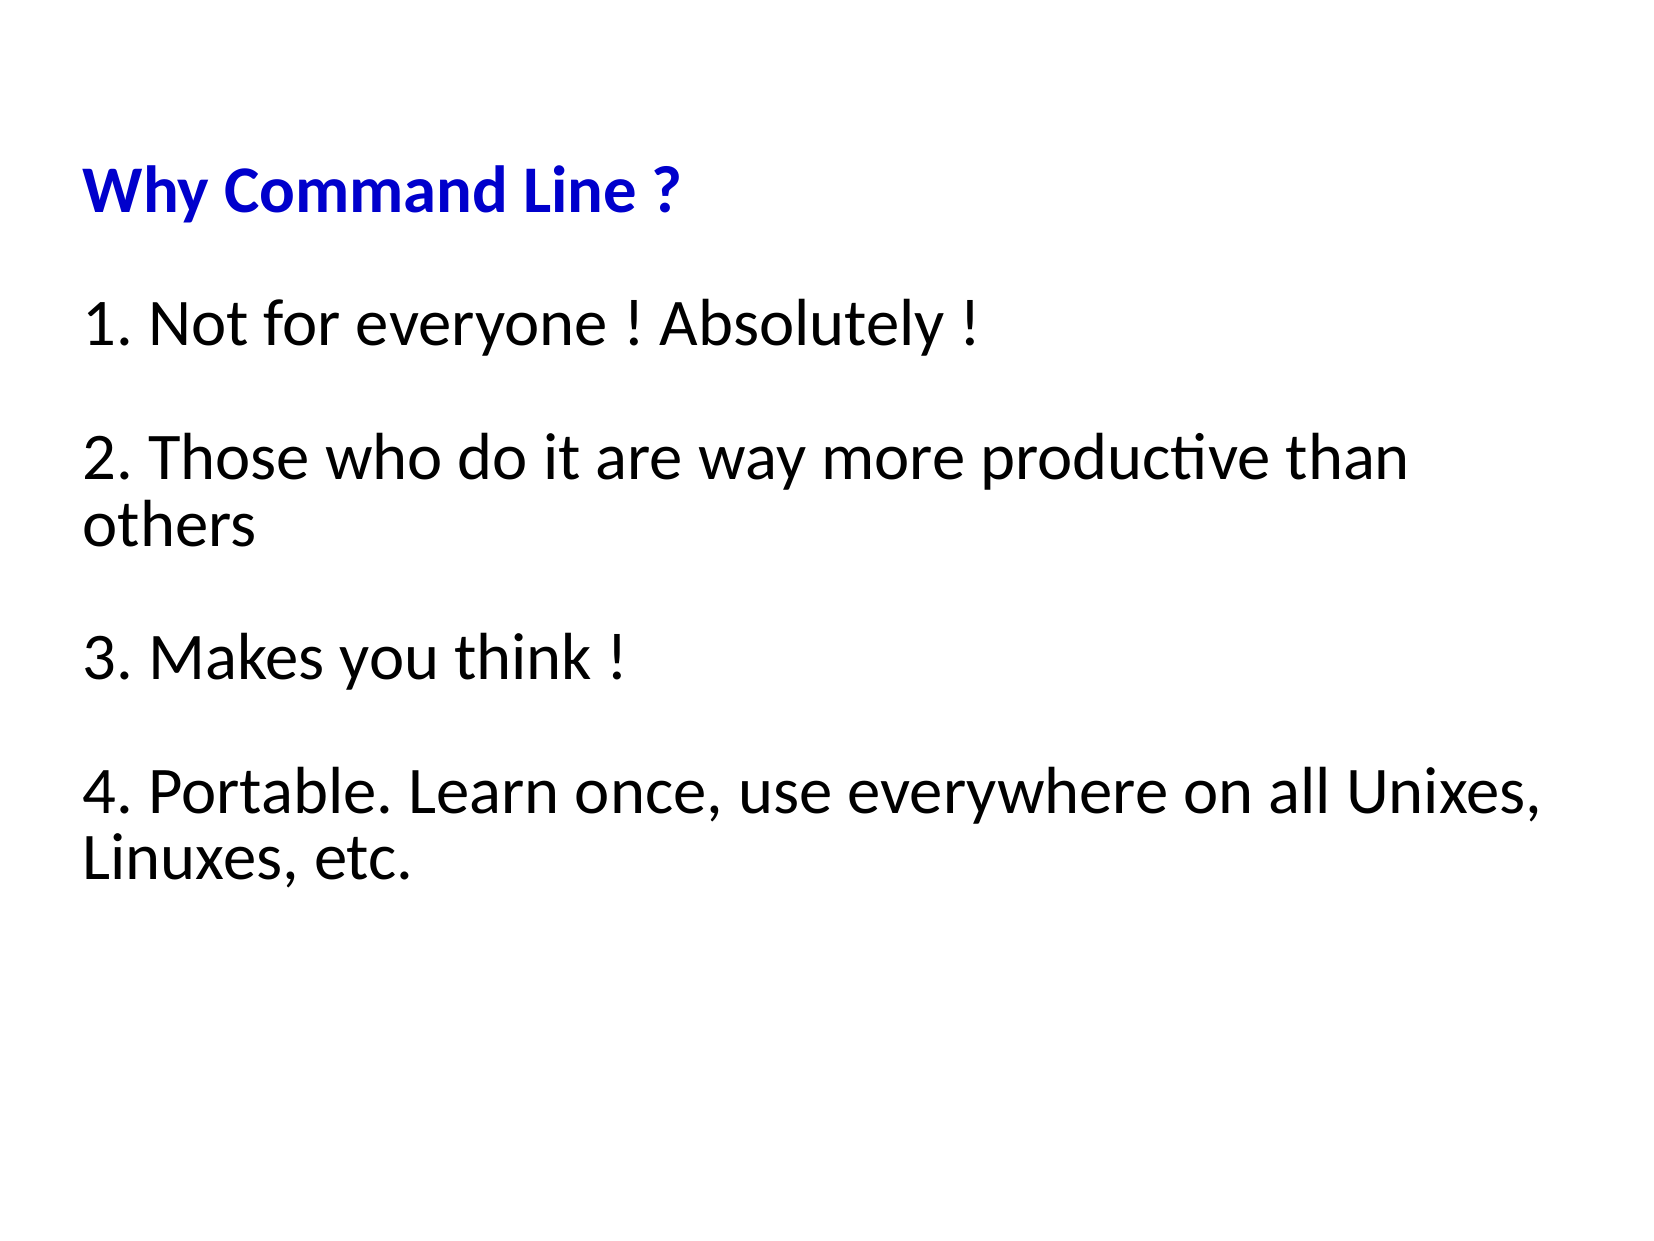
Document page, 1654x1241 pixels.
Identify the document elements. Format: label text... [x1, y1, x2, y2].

subtitle Why Command Line ? 1. Not for everyone ! Absolutely ! 2. Those who do it are way more productive than others 3. Makes you think ! 4. Portable. Learn once, use everywhere on all Unixes, Linuxes, etc. [82, 49, 1571, 1010]
